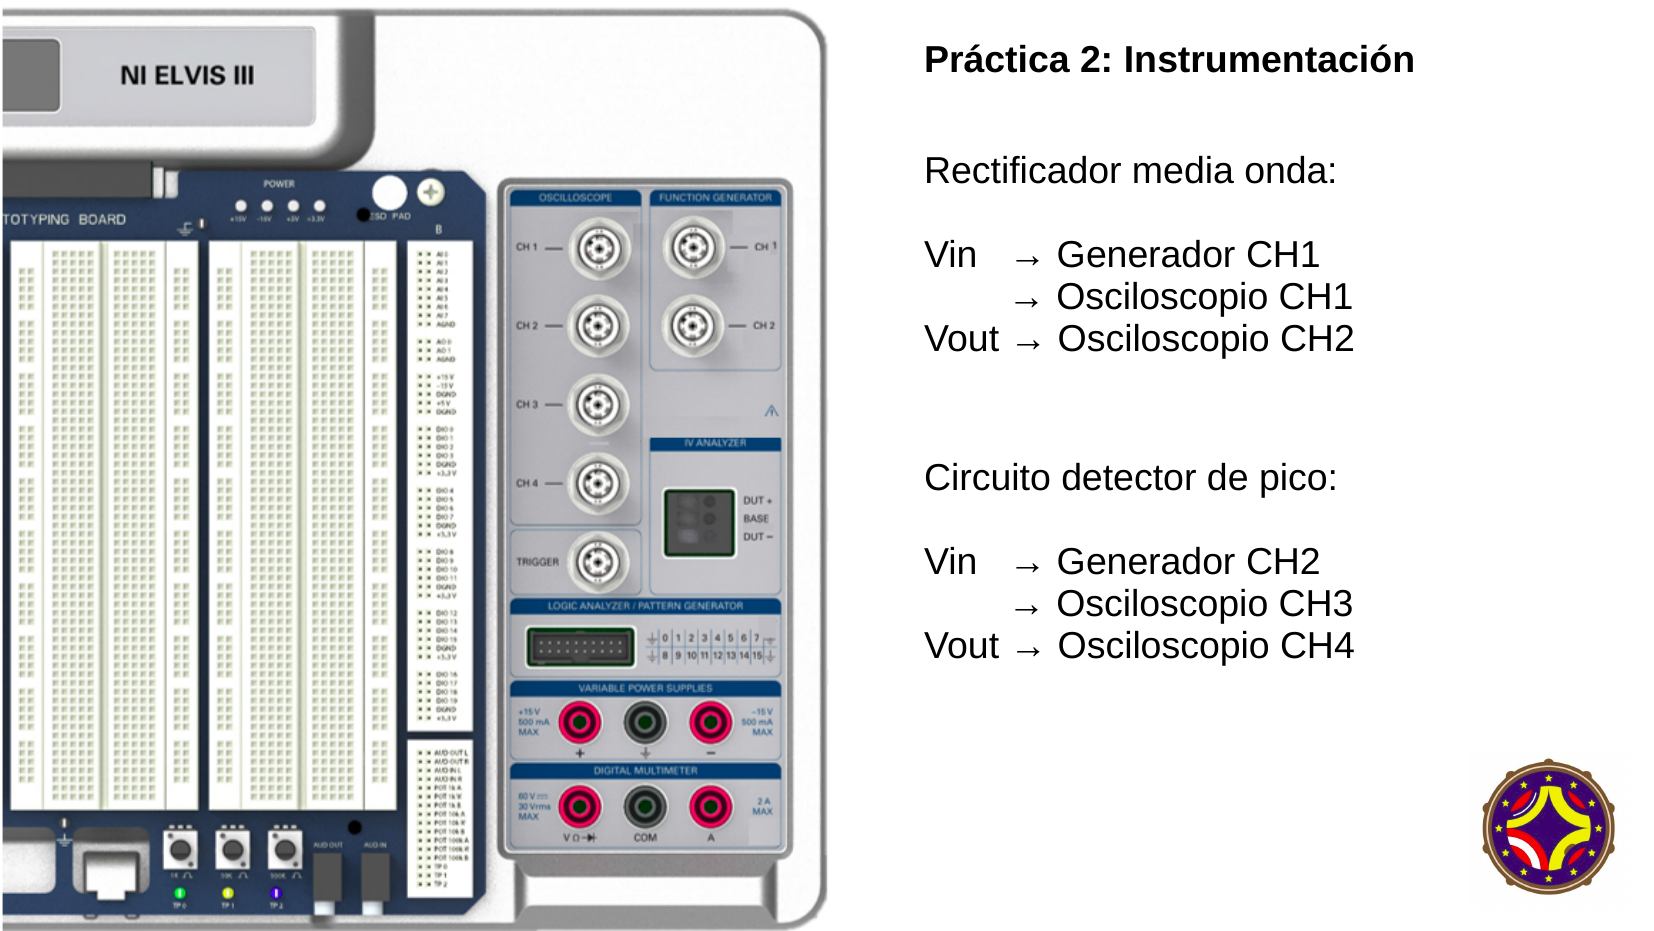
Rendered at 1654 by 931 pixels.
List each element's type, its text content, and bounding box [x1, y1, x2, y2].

text_box Rectificador media onda: Vin → Generador CH1 → Osciloscopio CH1 Vout → Osciloscopio CH2 [909, 141, 1406, 367]
text_box Práctica 2: Instrumentación [909, 31, 1524, 88]
text_box Circuito detector de pico: Vin → Generador CH2 → Osciloscopio CH3 Vout → Osciloscopio CH4 [909, 448, 1406, 674]
picture [1467, 746, 1630, 910]
picture [0, 3, 843, 931]
